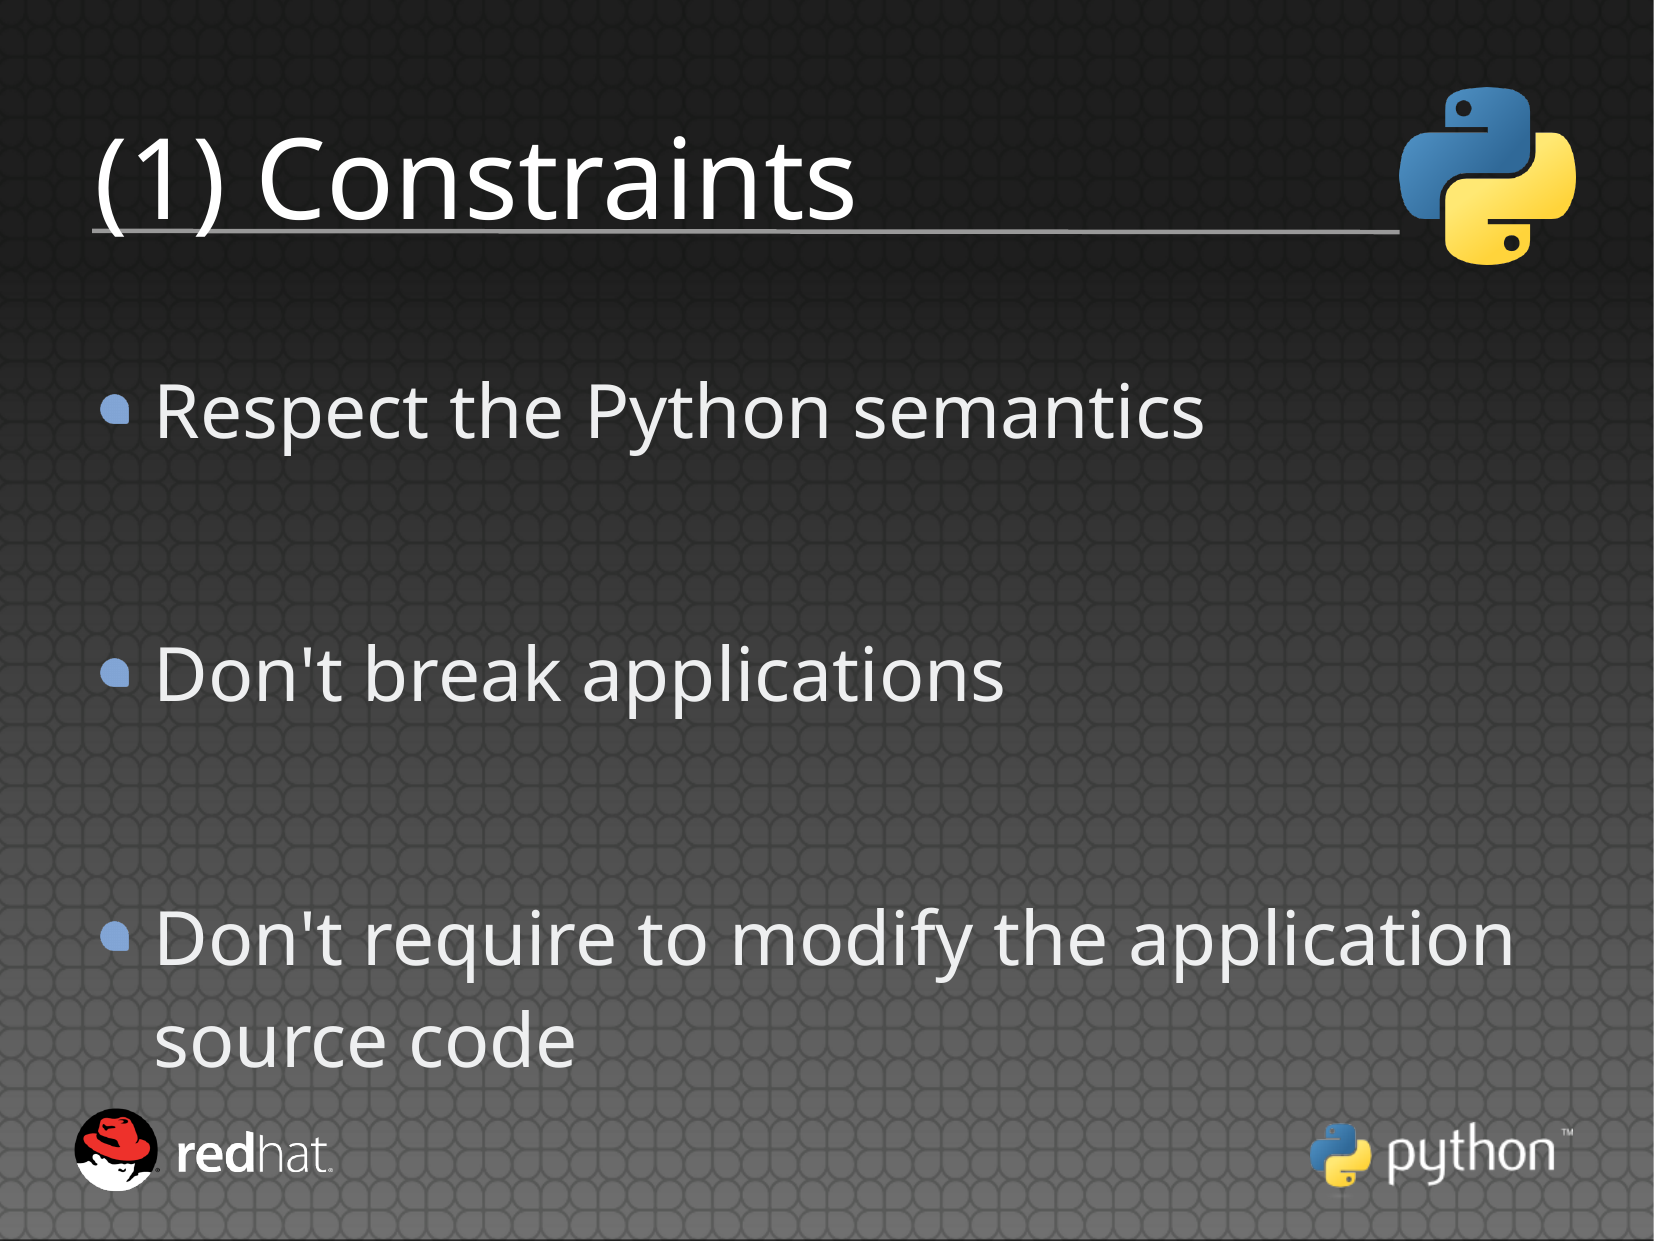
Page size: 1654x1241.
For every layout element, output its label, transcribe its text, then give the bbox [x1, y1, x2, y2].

title (1) Constraints [94, 100, 1426, 251]
picture [0, 0, 1654, 1241]
list Respect the Python semantics Don't break applications Don't require to modify the application source code [82, 357, 1571, 1098]
